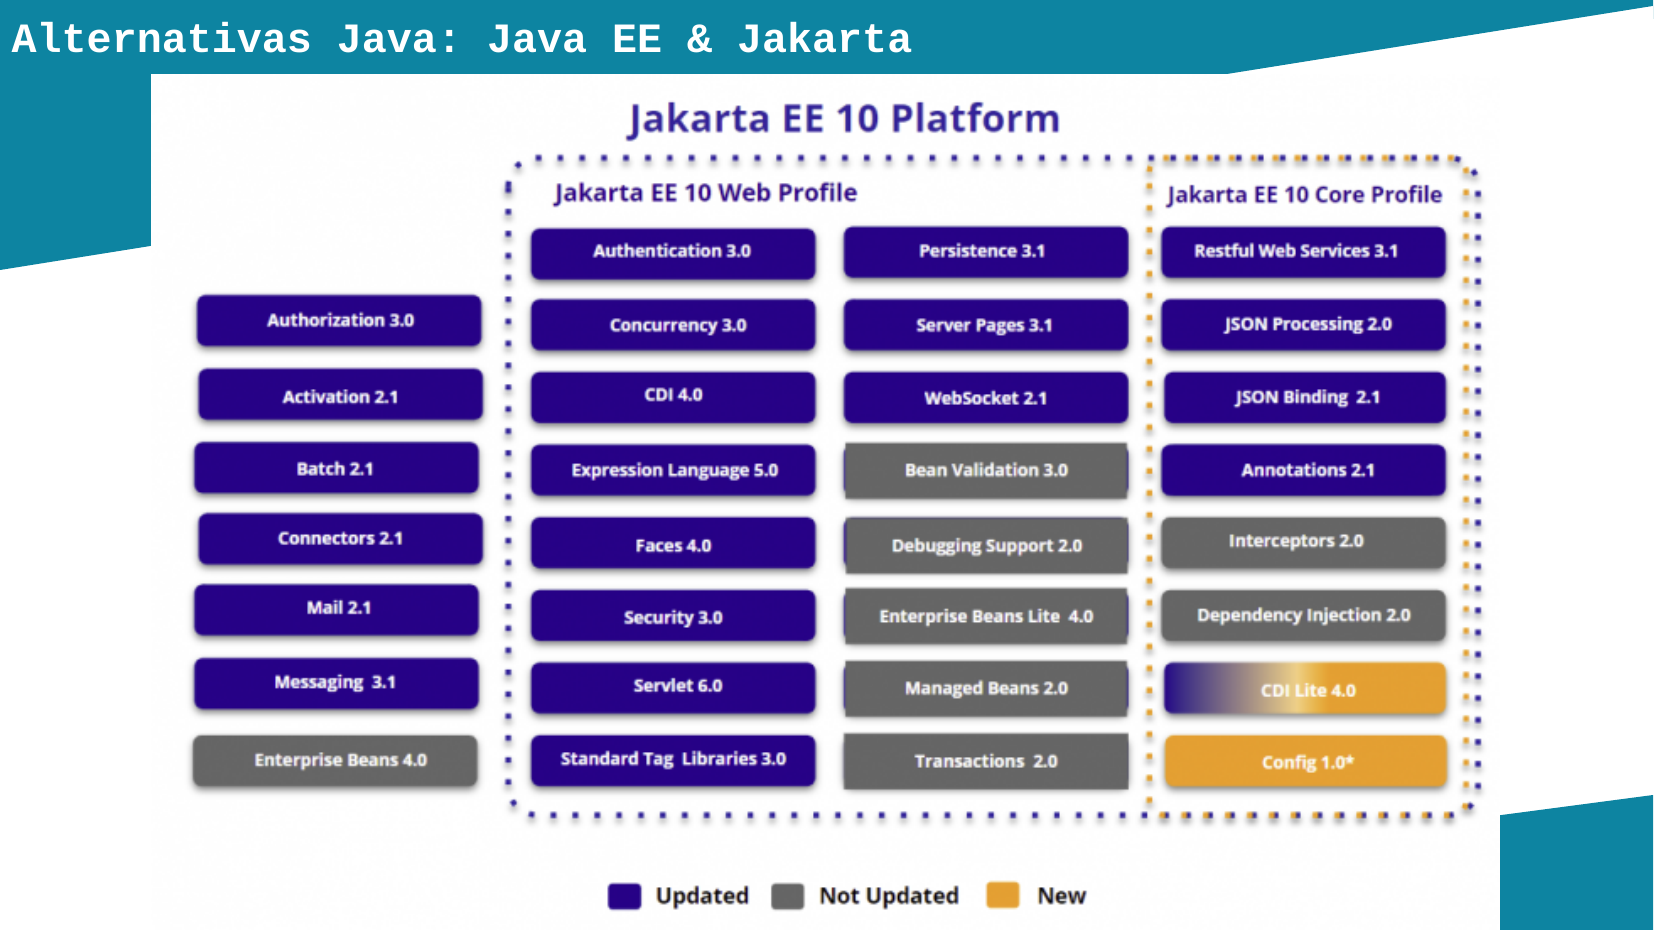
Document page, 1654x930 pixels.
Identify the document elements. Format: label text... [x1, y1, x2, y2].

title Alternativas Java: Java EE & Jakarta [11, 54, 1500, 76]
picture [151, 74, 1500, 930]
